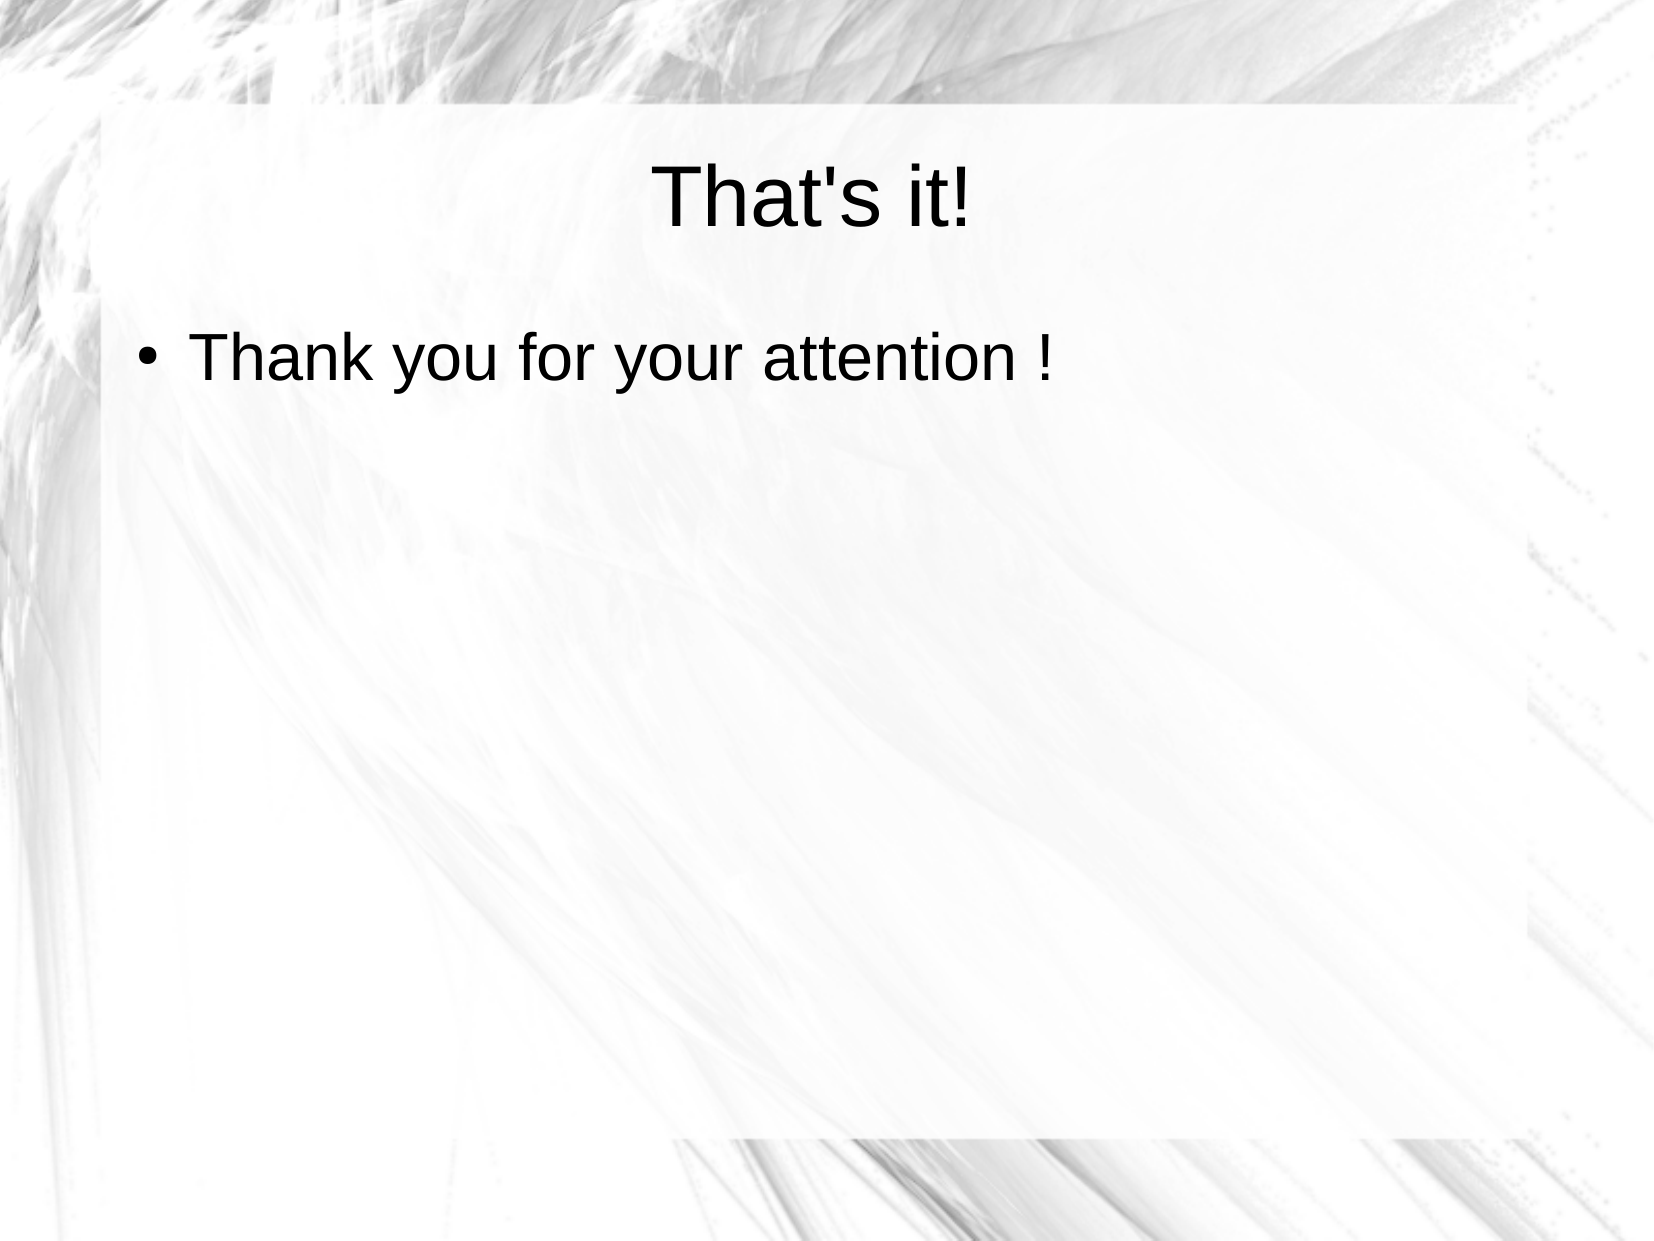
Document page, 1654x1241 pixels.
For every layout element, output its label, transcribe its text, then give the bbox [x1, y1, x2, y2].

list Thank you for your attention ! [118, 319, 1571, 945]
picture [0, 0, 1654, 1241]
title That's it! [118, 112, 1506, 281]
